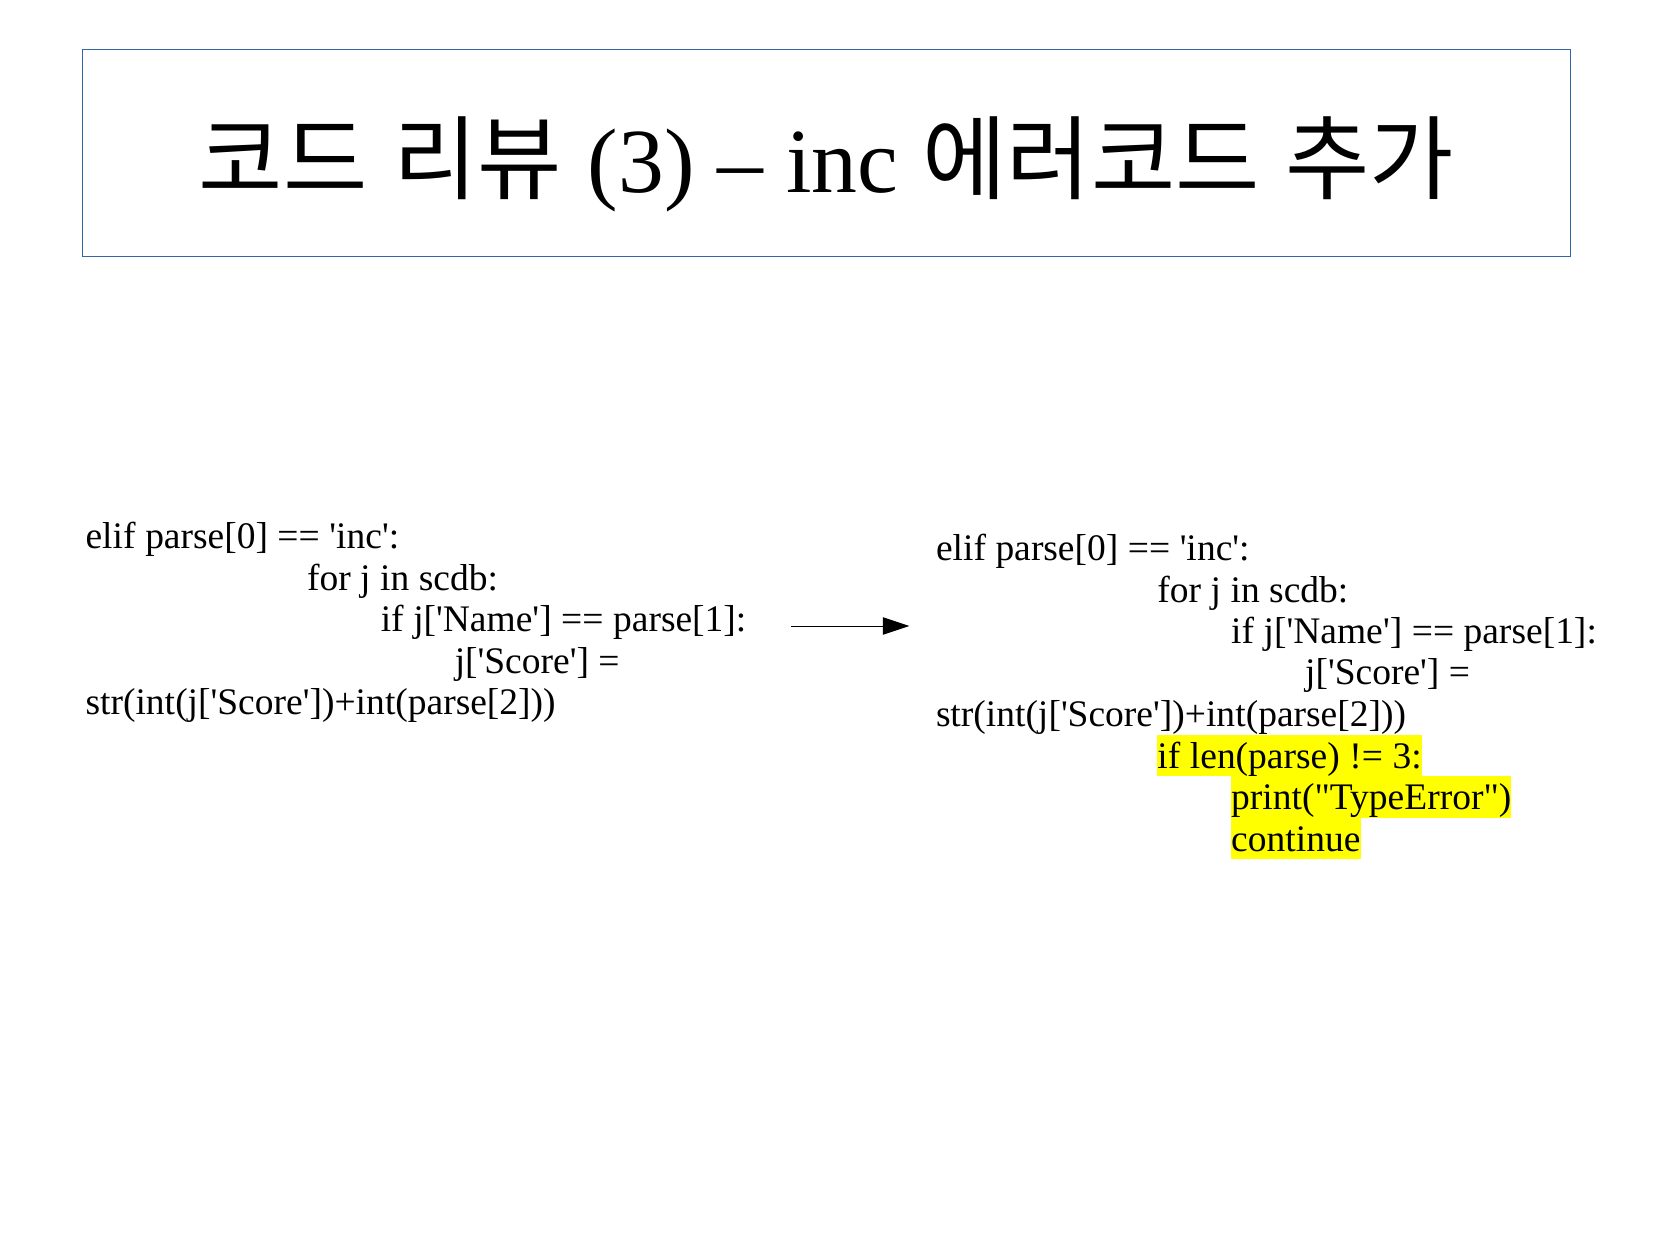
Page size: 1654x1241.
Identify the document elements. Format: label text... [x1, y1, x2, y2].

title 코드 리뷰 (3) – inc 에러코드 추가 [82, 49, 1571, 257]
text_box elif parse[0] == 'inc': for j in scdb: if j['Name'] == parse[1]: j['Score'] = str(int(j['Score'])+int(parse[2])) [70, 507, 827, 786]
text_box elif parse[0] == 'inc': for j in scdb: if j['Name'] == parse[1]: j['Score'] = str(int(j['Score'])+int(parse[2])) if len(parse) != 3: print("TypeError") continue [921, 519, 1654, 867]
